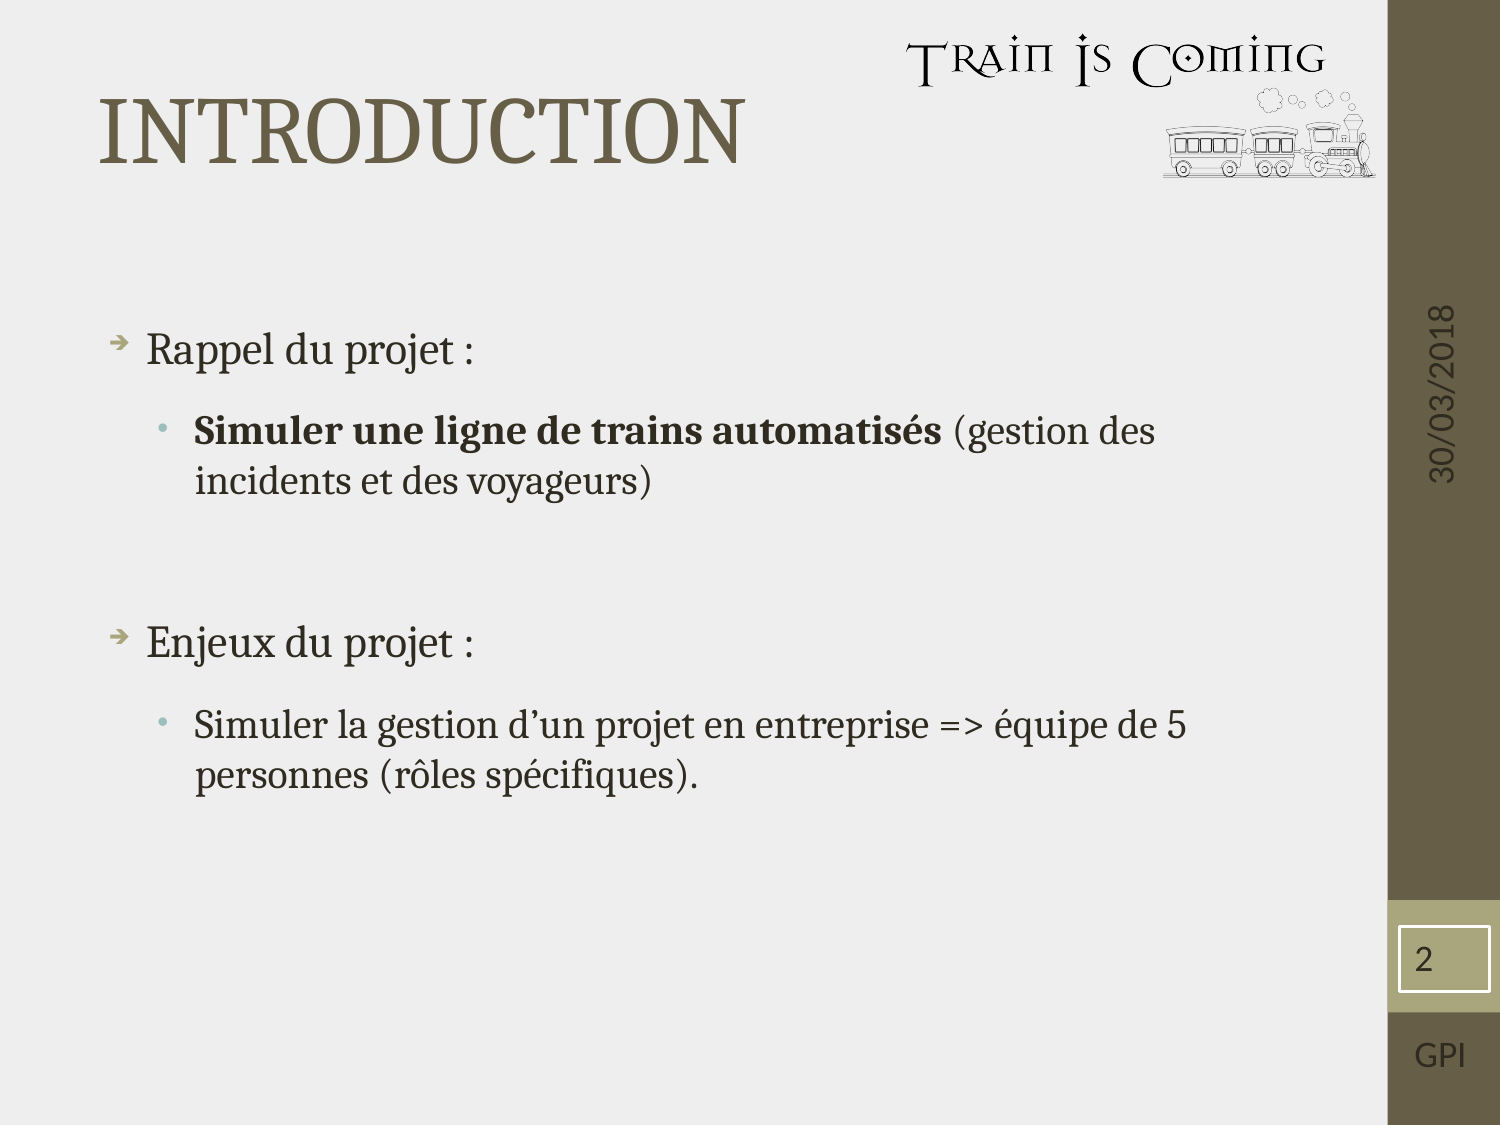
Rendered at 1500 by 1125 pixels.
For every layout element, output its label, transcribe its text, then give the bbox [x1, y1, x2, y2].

list Rappel du projet : Simuler une ligne de trains automatisés (gestion des incidents et des voyageurs) Enjeux du projet : Simuler la gestion d’un projet en entreprise => équipe de 5 personnes (rôles spécifiques). [75, 310, 1325, 1099]
slide_number <numéro> [1399, 926, 1490, 992]
text_box GPI [1399, 1023, 1483, 1083]
title INTRODUCTION [82, 60, 1333, 249]
slide_number 30/03/2018 [1408, 100, 1469, 501]
picture [897, 11, 1376, 191]
